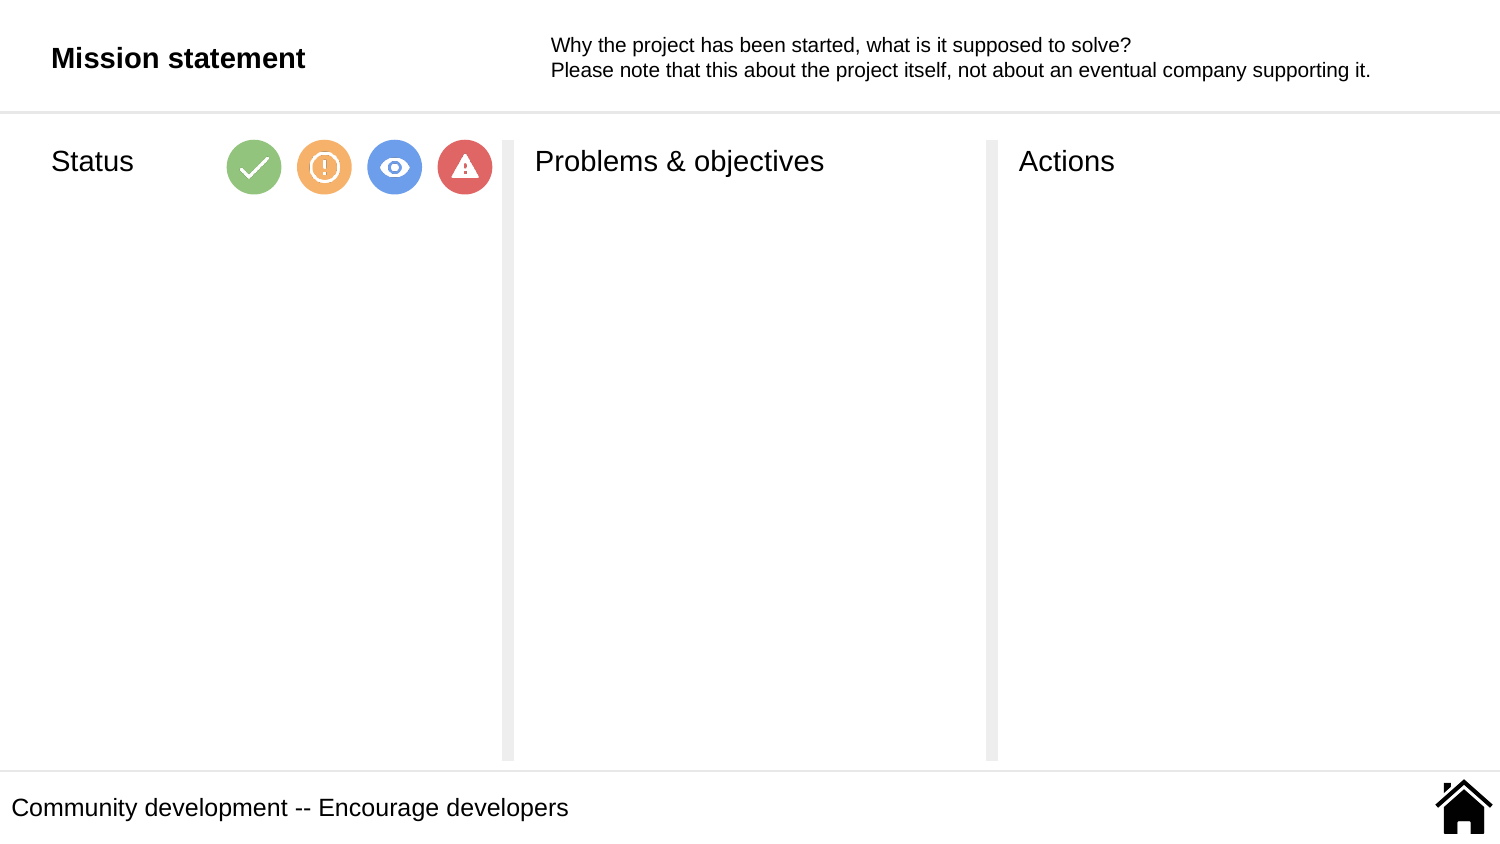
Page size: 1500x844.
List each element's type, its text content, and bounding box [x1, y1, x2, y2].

text_box [437, 139, 493, 195]
picture [1435, 779, 1493, 834]
list Problems & objectives [523, 131, 977, 769]
list Actions [1007, 131, 1461, 770]
text_box [226, 149, 233, 185]
list Why the project has been started, what is it supposed to solve? Please note that this about the project itself, not about an eventual company supporting it. [539, 15, 1461, 98]
picture [378, 152, 411, 184]
picture [449, 149, 481, 182]
text_box [236, 188, 272, 195]
text_box [275, 149, 282, 185]
picture [306, 148, 343, 186]
title Mission statement [39, 15, 524, 98]
text_box [367, 139, 423, 195]
text_box [236, 139, 272, 146]
text_box [296, 139, 352, 195]
picture [233, 146, 275, 188]
list Community development -- Encourage developers [0, 769, 1430, 844]
list Status [39, 131, 493, 769]
